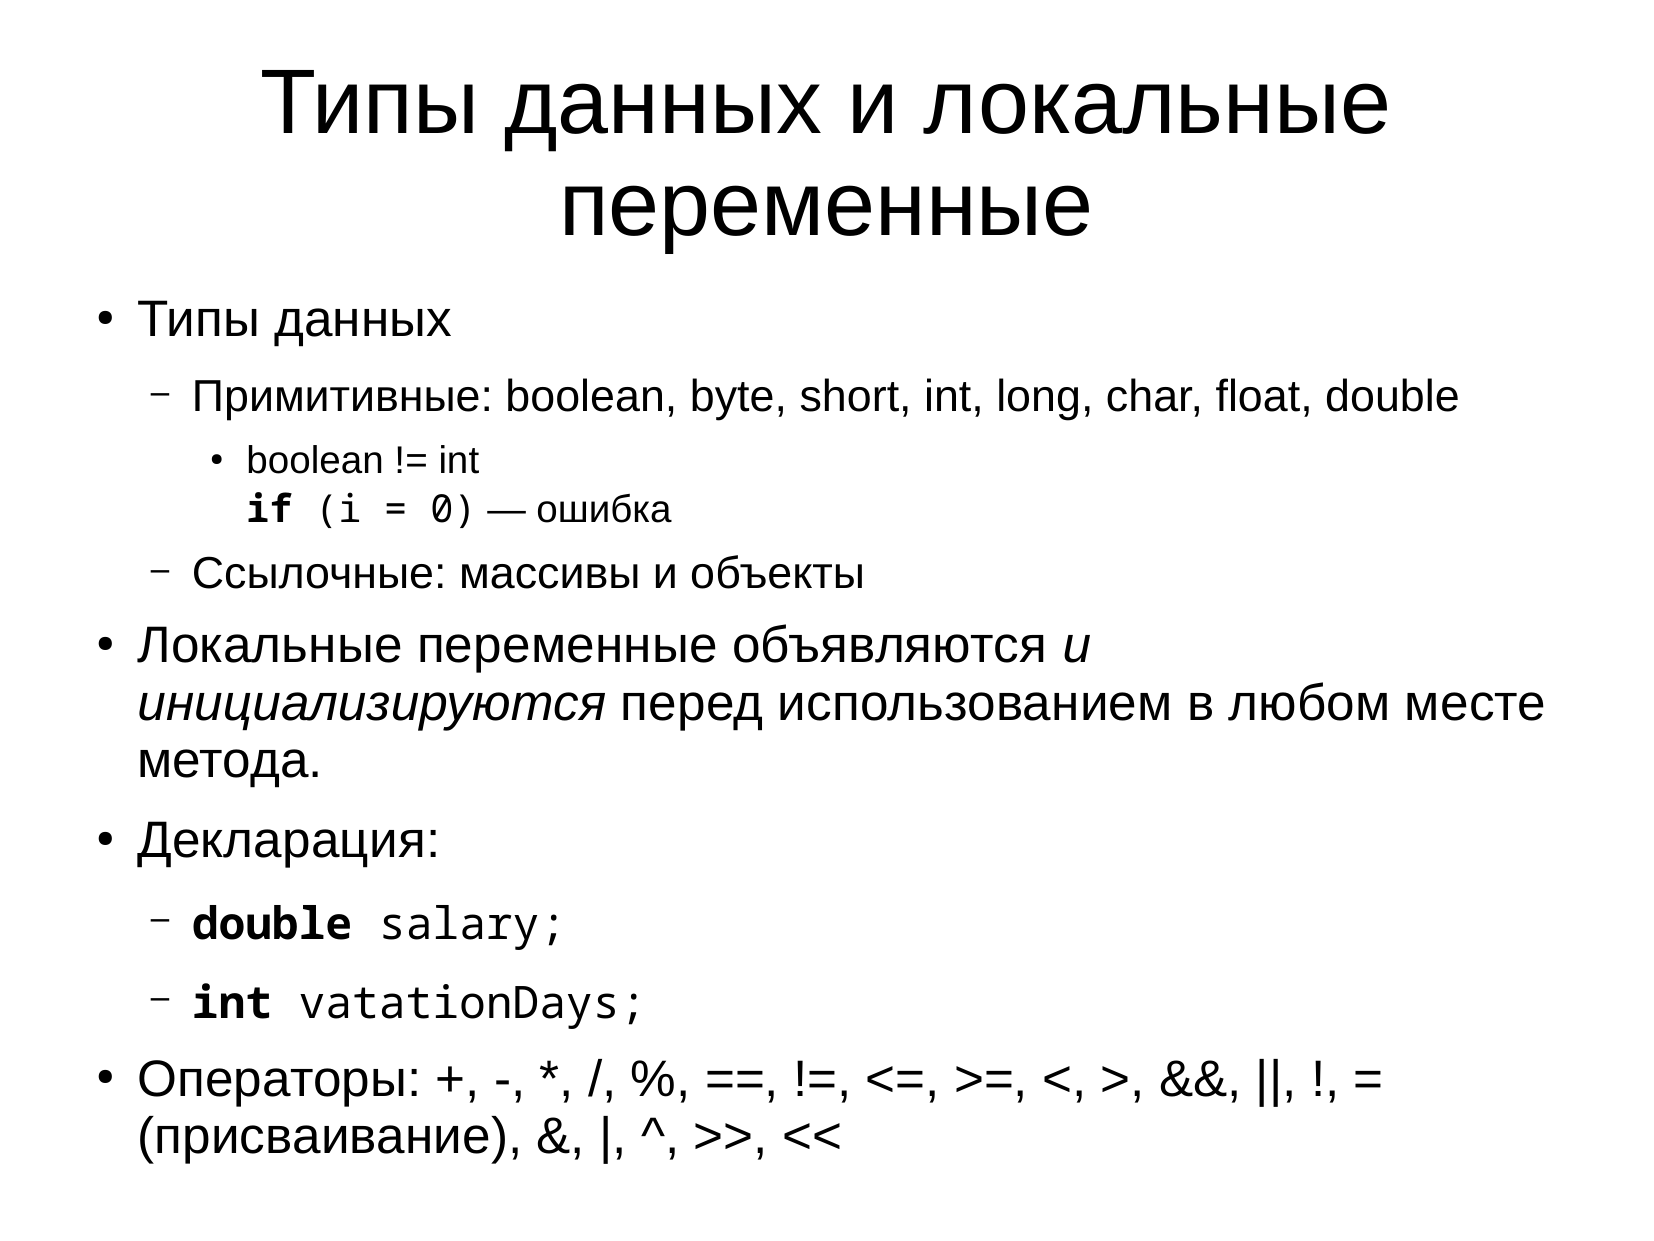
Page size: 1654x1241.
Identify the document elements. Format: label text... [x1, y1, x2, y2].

title Типы данных и локальные переменные [82, 49, 1571, 257]
list Типы данных Примитивные: boolean, byte, short, int, long, char, float, double boolean != int if (i = 0) — ошибка Ссылочные: массивы и объекты Локальные переменные объявляются и инициализируются перед использованием в любом месте метода. Декларация: double salary; int vatationDays; Операторы: +, -, *, /, %, ==, !=, <=, >=, <, >, &&, ||, !, = (присваивание), &, |, ^, >>, << [82, 290, 1571, 1170]
